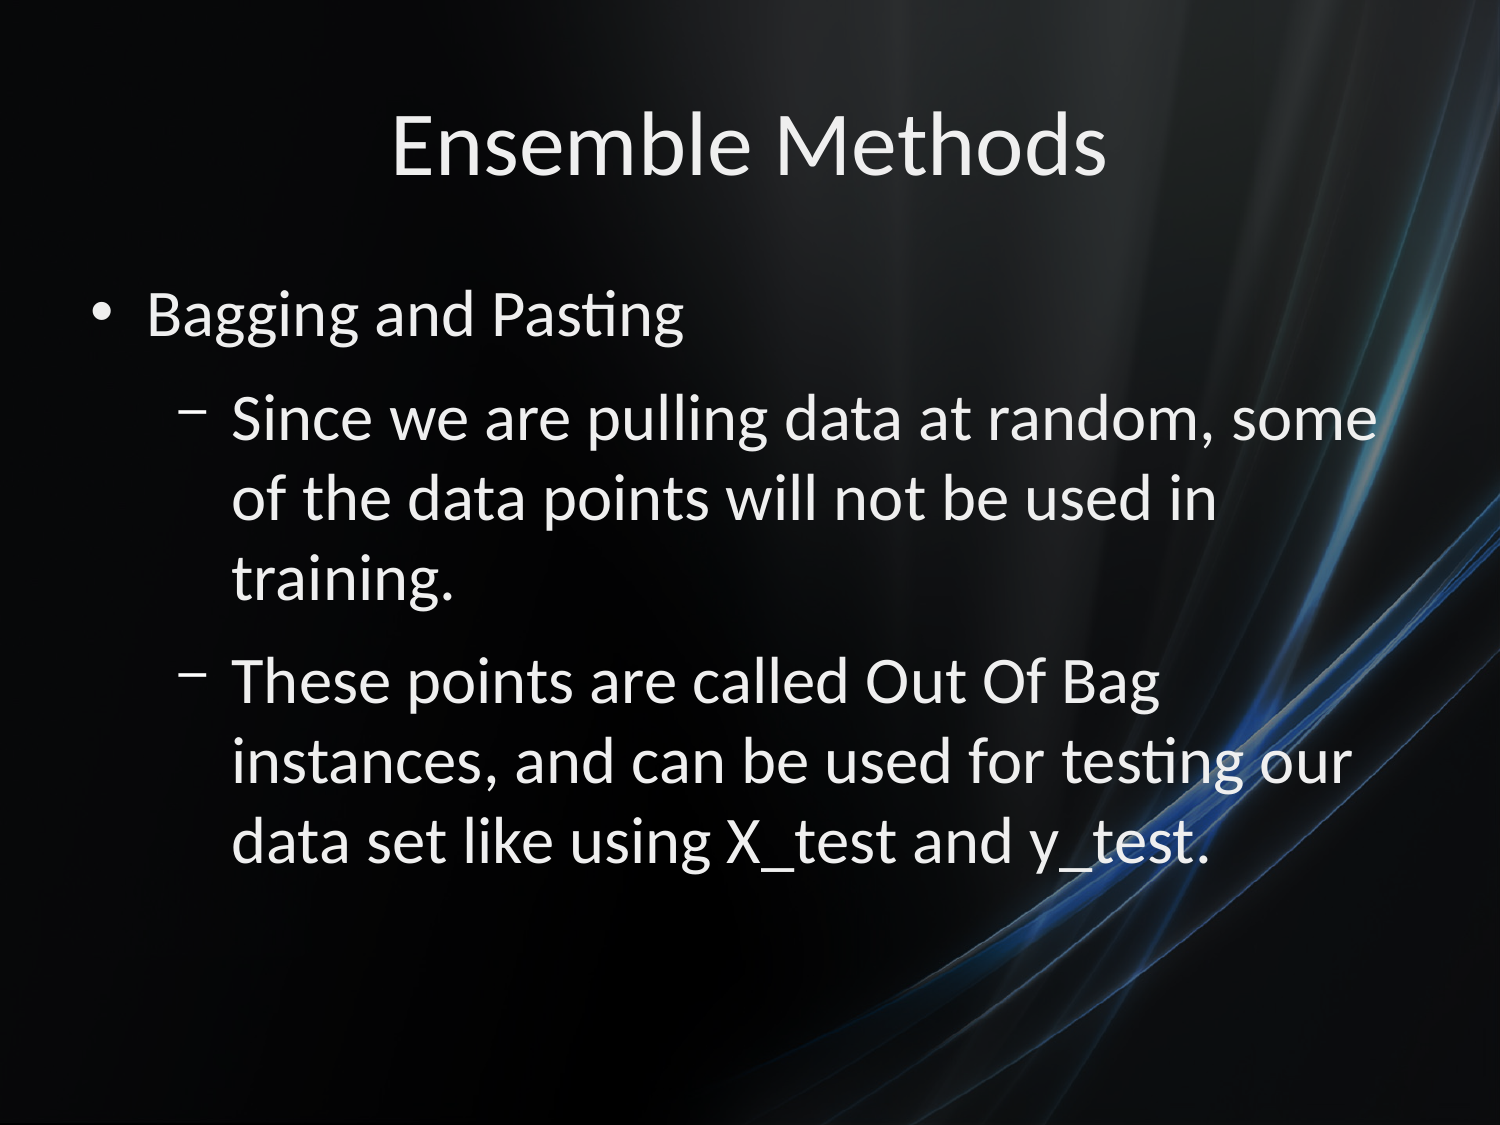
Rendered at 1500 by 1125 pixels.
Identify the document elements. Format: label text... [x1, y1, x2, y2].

list Bagging and Pasting Since we are pulling data at random, some of the data points will not be used in training. These points are called Out Of Bag instances, and can be used for testing our data set like using X_test and y_test. [75, 262, 1425, 1005]
picture [0, 0, 1500, 1125]
title Ensemble Methods [75, 45, 1425, 233]
